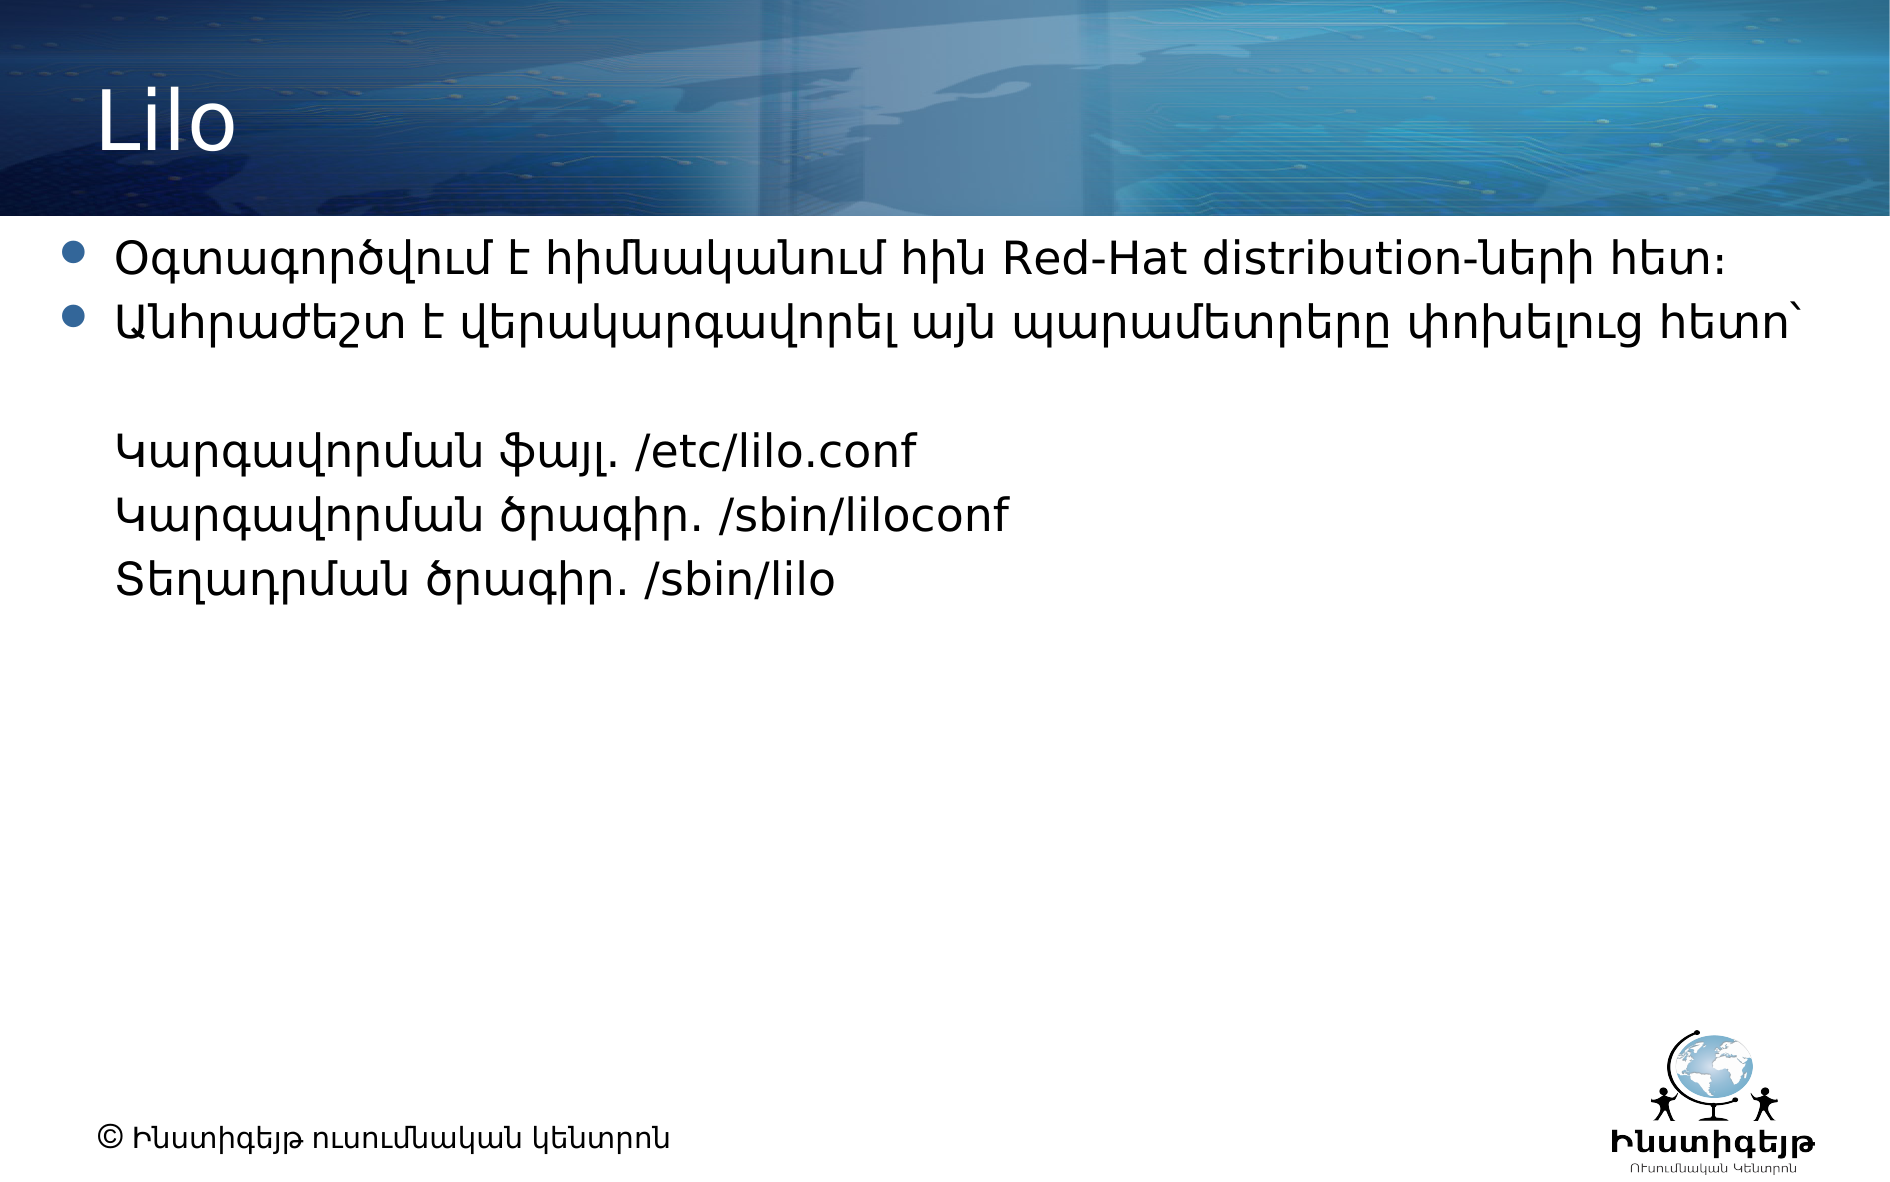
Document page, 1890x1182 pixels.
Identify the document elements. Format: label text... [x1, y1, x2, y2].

picture [0, 0, 1890, 216]
title Lilo [94, 47, 1793, 217]
list Օգտագործվում է հիմնականում հին Red-Hat distribution-ների հետ։ Անհրաժեշտ է վերակարգավորել այն պարամետրերը փոխելուց հետո՝ Կարգավորման ֆայլ․ /etc/lilo.conf Կարգավորման ծրագիր․ /sbin/liloconf Տեղադրման ծրագիր․ /sbin/lilo [59, 236, 1831, 1016]
picture [1612, 1030, 1815, 1175]
